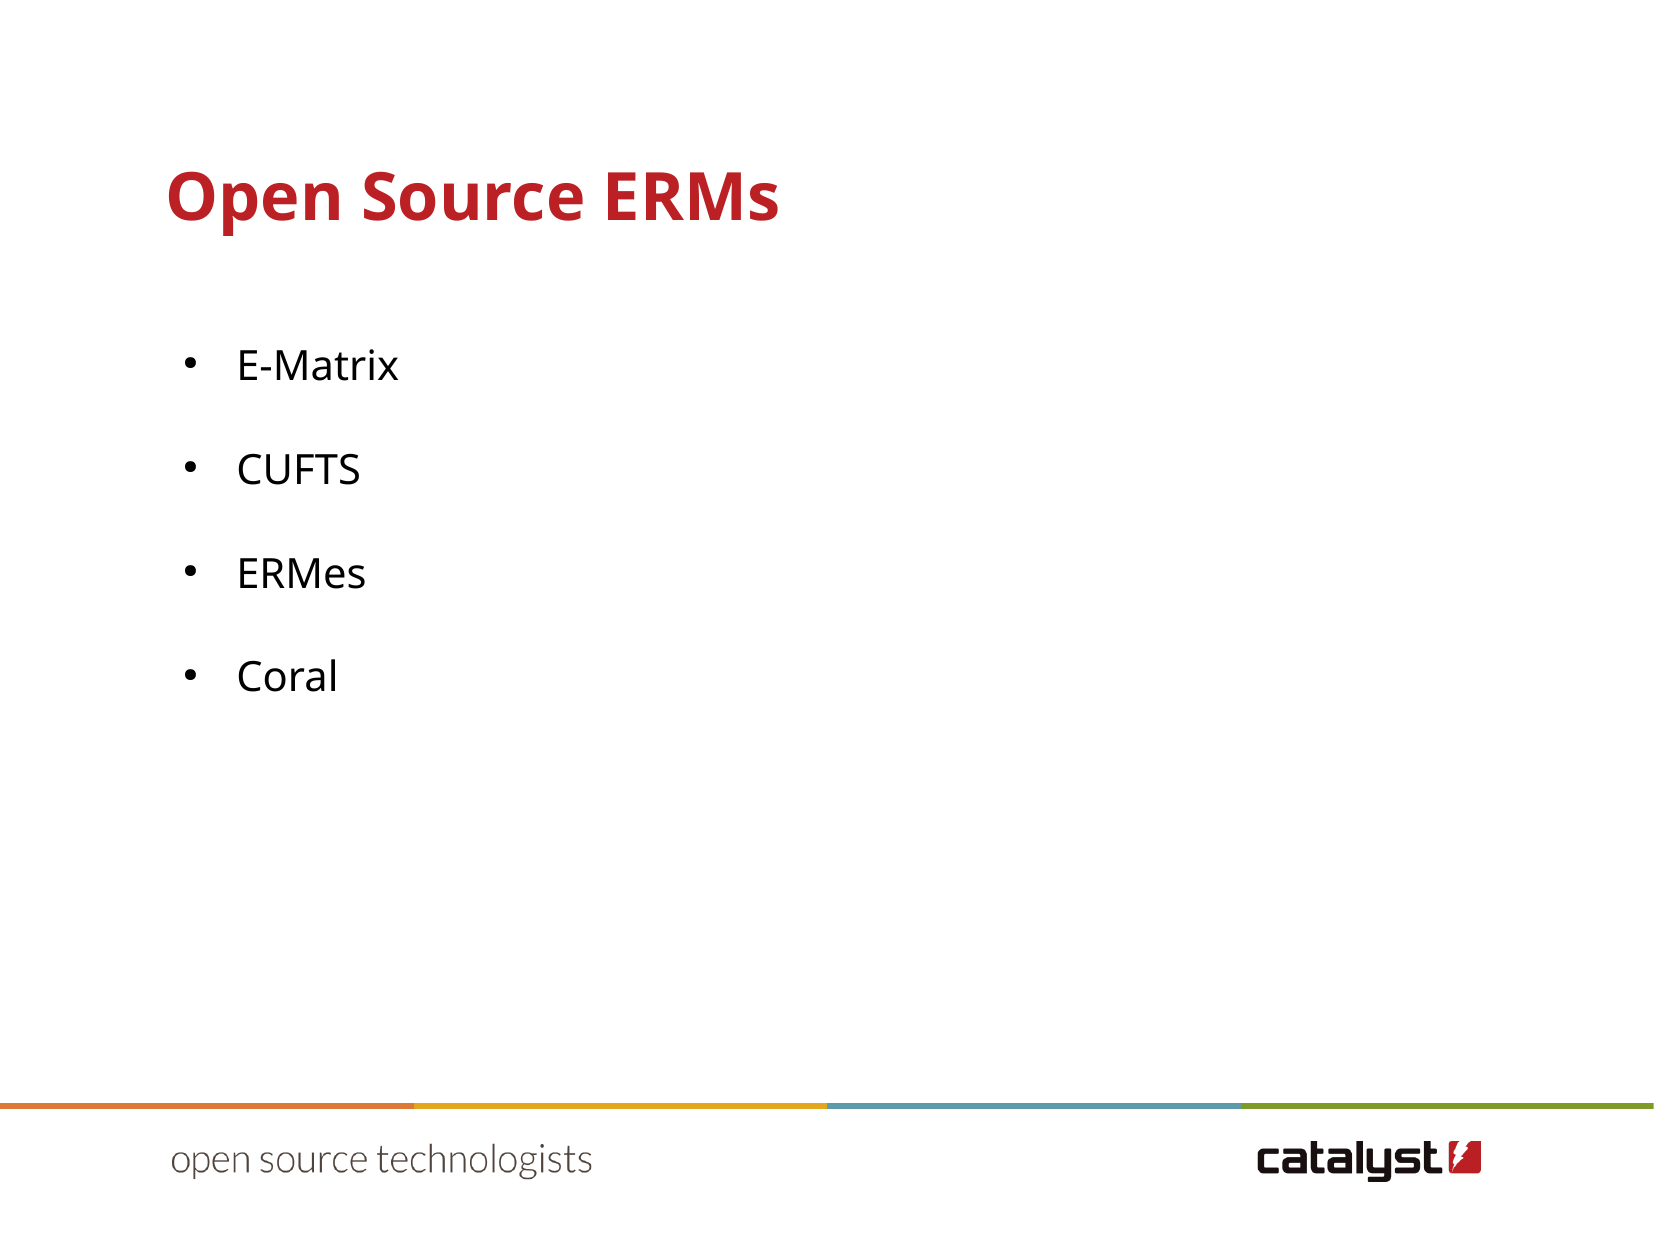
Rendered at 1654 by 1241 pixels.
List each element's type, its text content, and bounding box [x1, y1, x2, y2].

title Open Source ERMs [165, 90, 1489, 298]
list E-Matrix CUFTS ERMes Coral [165, 307, 1489, 1027]
picture [0, 1103, 1654, 1182]
